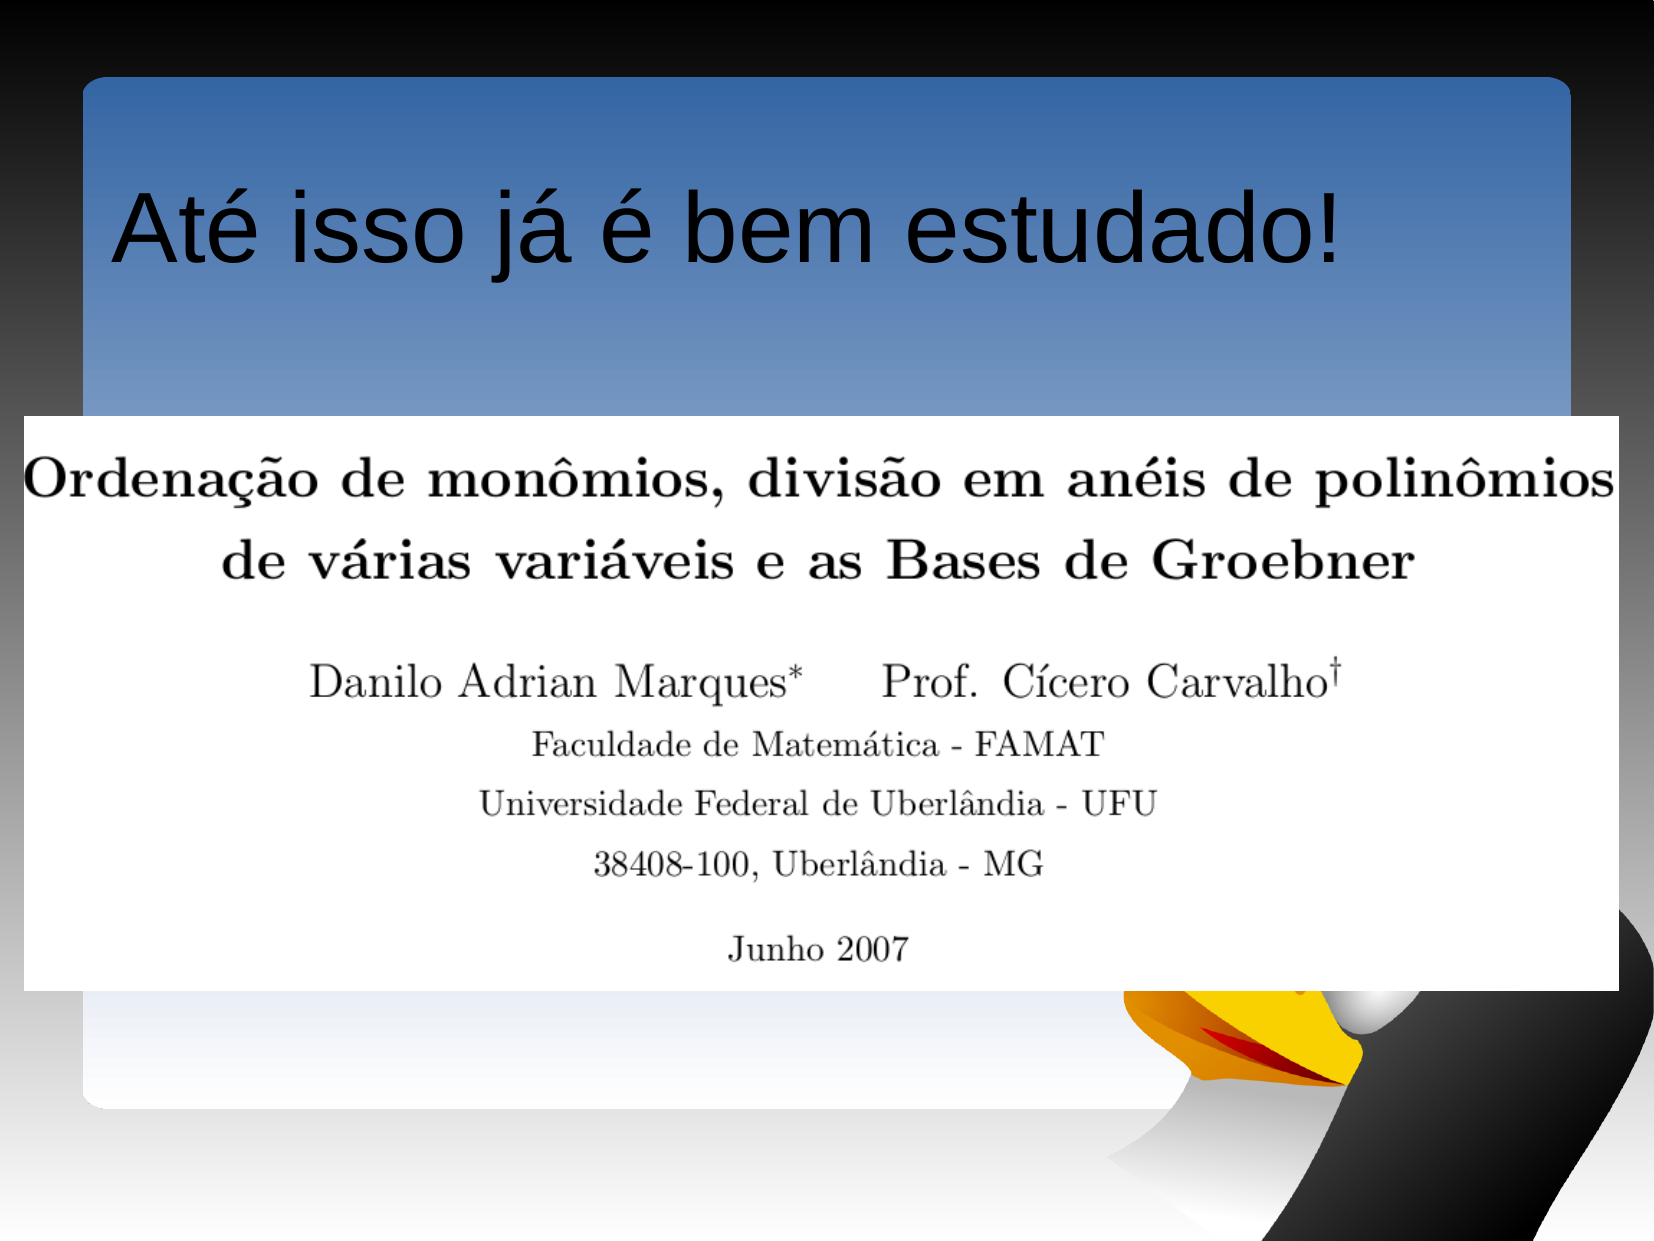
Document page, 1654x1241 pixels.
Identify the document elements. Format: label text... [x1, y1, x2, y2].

picture [24, 416, 1654, 1241]
subtitle FAMAT em Revista no 9, Out 2007 [90, 275, 96, 416]
subtitle FAMAT em Revista no 9, Out 2007 [90, 991, 1546, 1183]
title Até isso já é bem estudado! [96, 164, 1553, 416]
